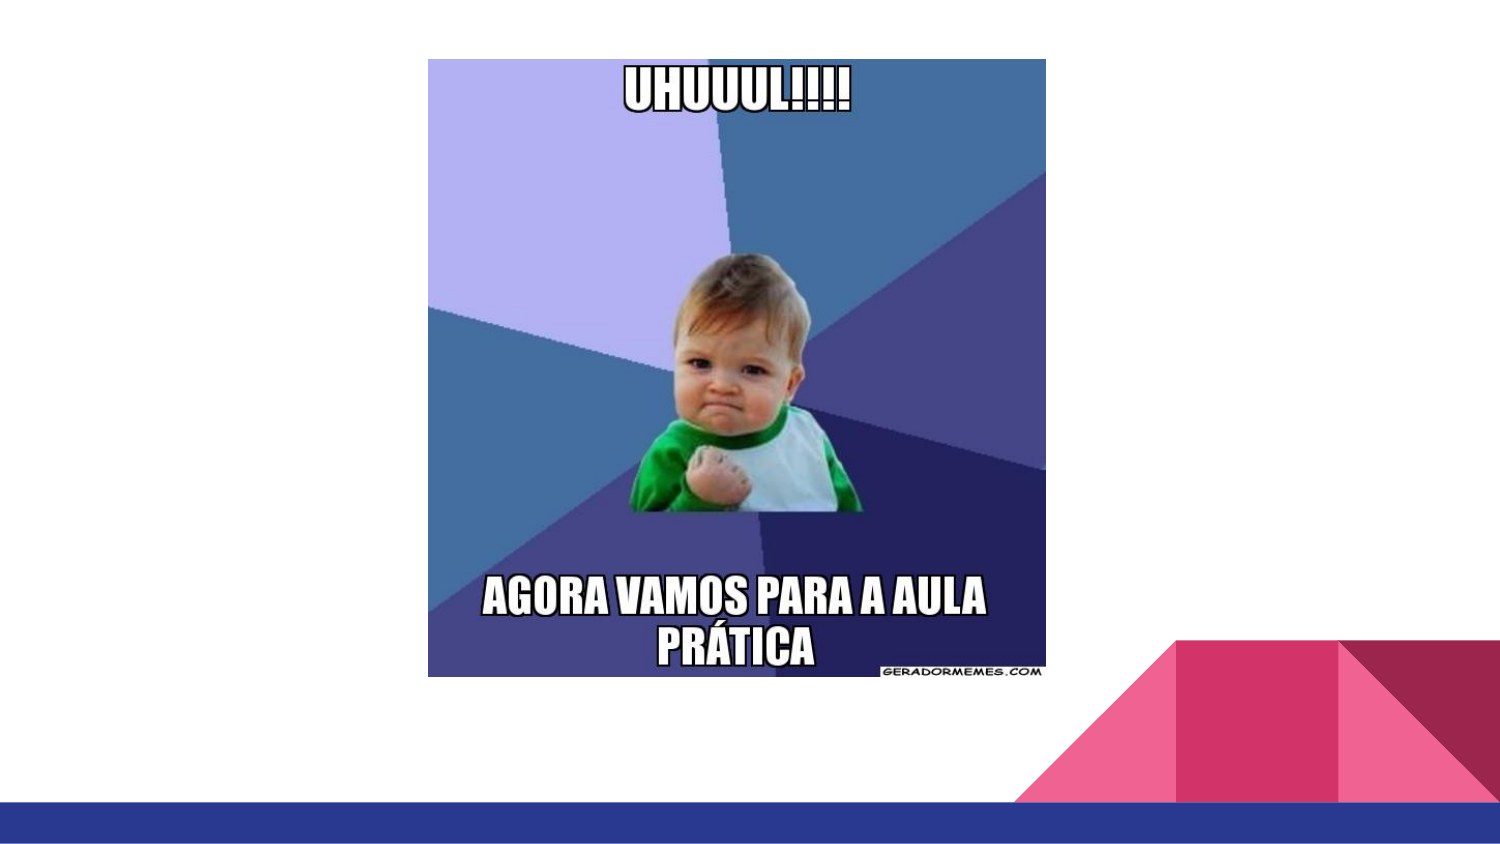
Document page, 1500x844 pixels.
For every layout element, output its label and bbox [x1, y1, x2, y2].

picture [428, 59, 1046, 677]
